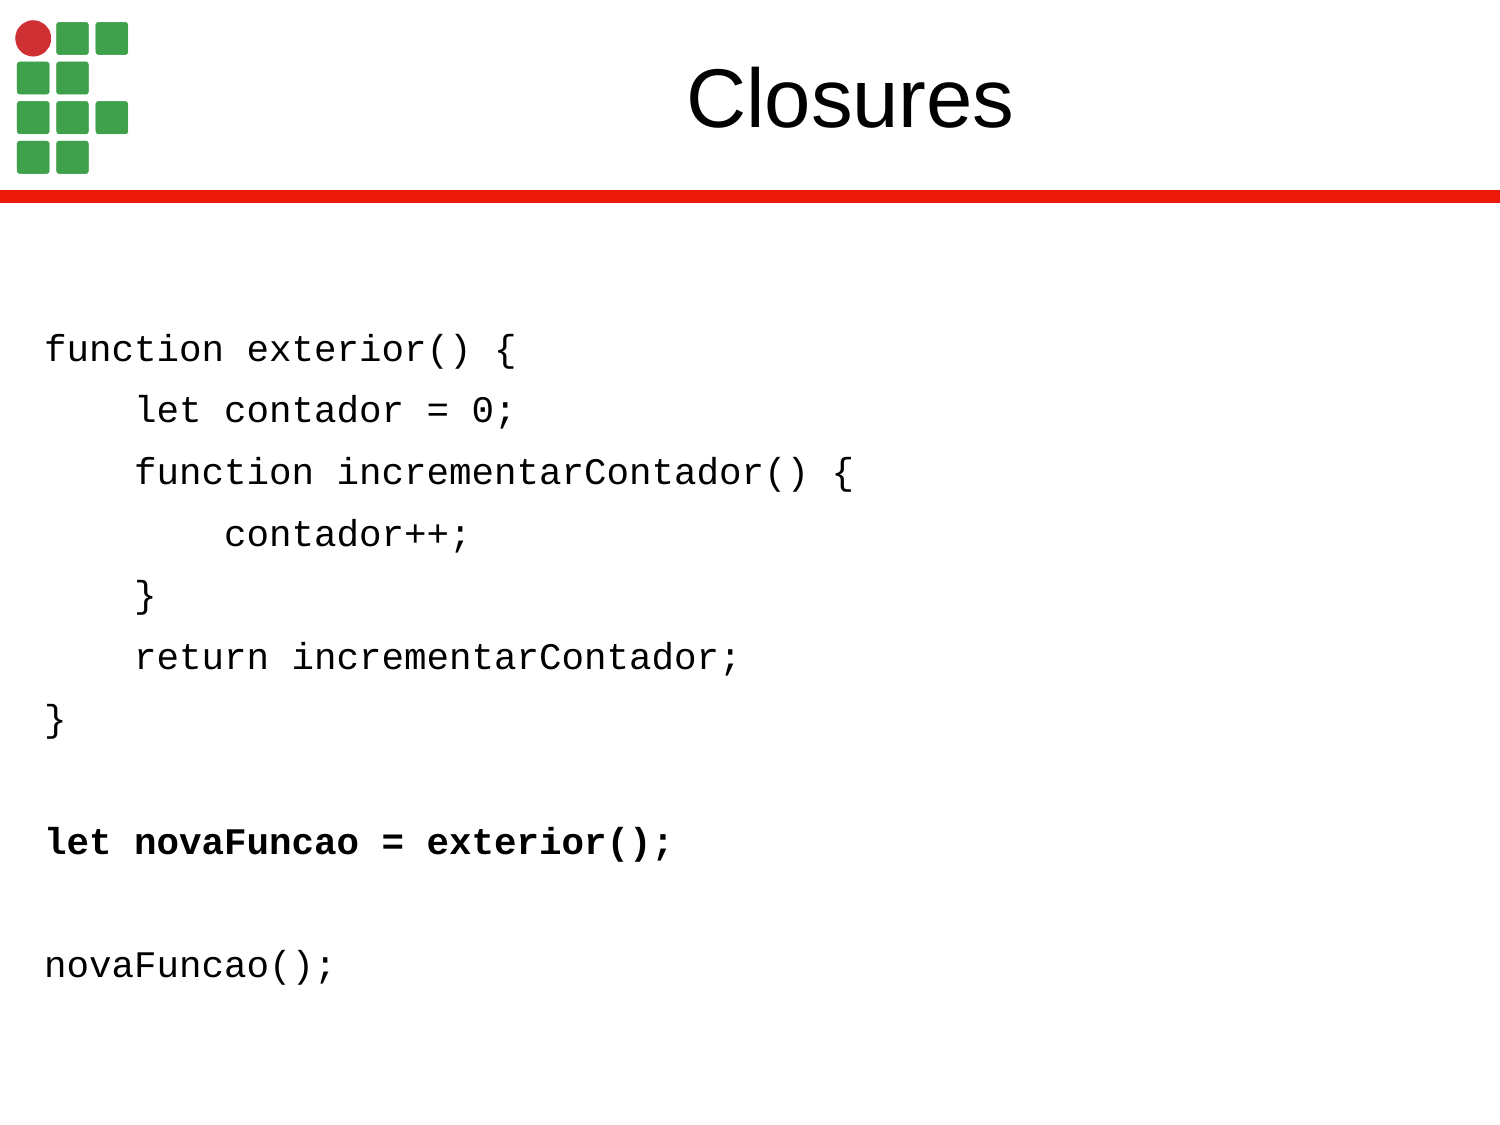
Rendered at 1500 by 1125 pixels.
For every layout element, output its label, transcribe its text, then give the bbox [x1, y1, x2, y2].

list function exterior() { let contador = 0; function incrementarContador() { contador++; } return incrementarContador; } let novaFuncao = exterior(); novaFuncao(); [29, 207, 1471, 1087]
picture [14, 16, 130, 178]
title Closures [230, 0, 1471, 202]
